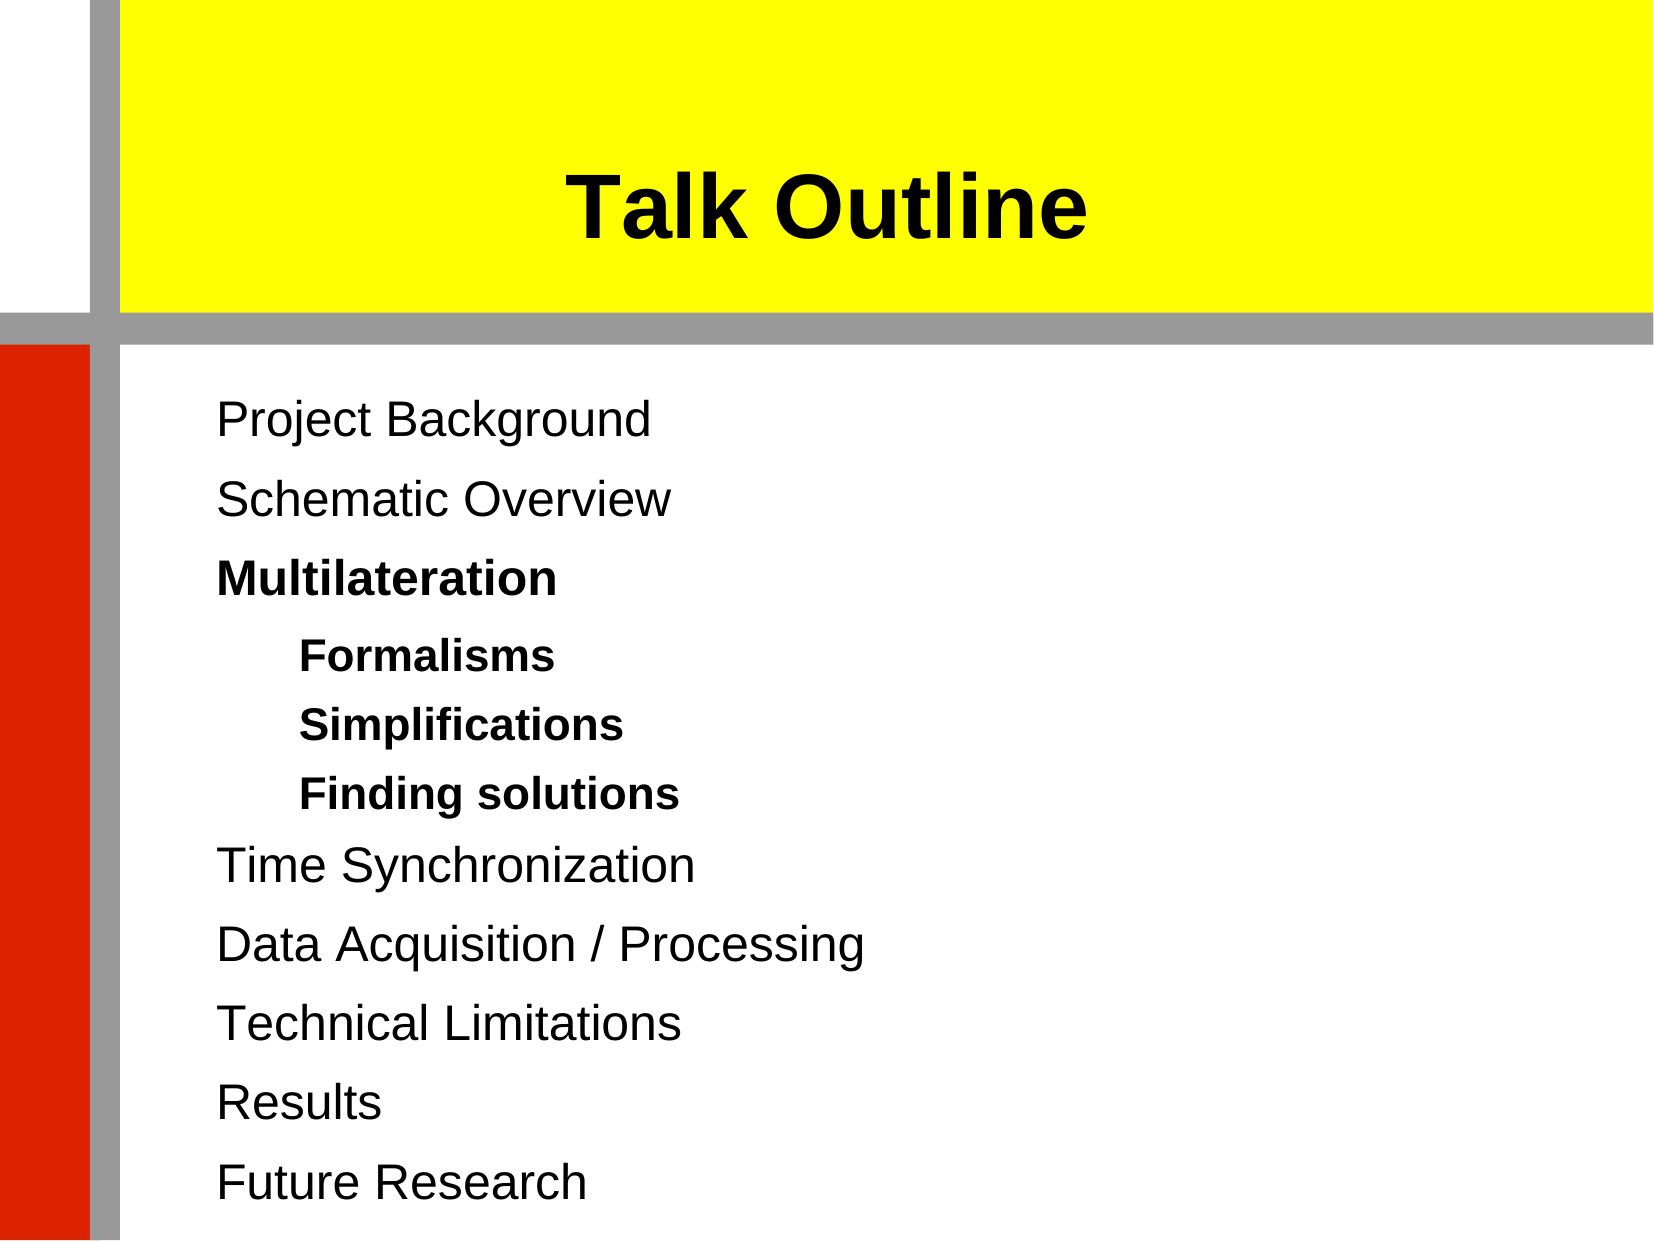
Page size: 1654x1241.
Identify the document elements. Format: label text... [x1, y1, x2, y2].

list Project Background Schematic Overview Multilateration Formalisms Simplifications Finding solutions Time Synchronization Data Acquisition / Processing Technical Limitations Results Future Research [121, 391, 1534, 1211]
title Talk Outline [121, 102, 1534, 311]
